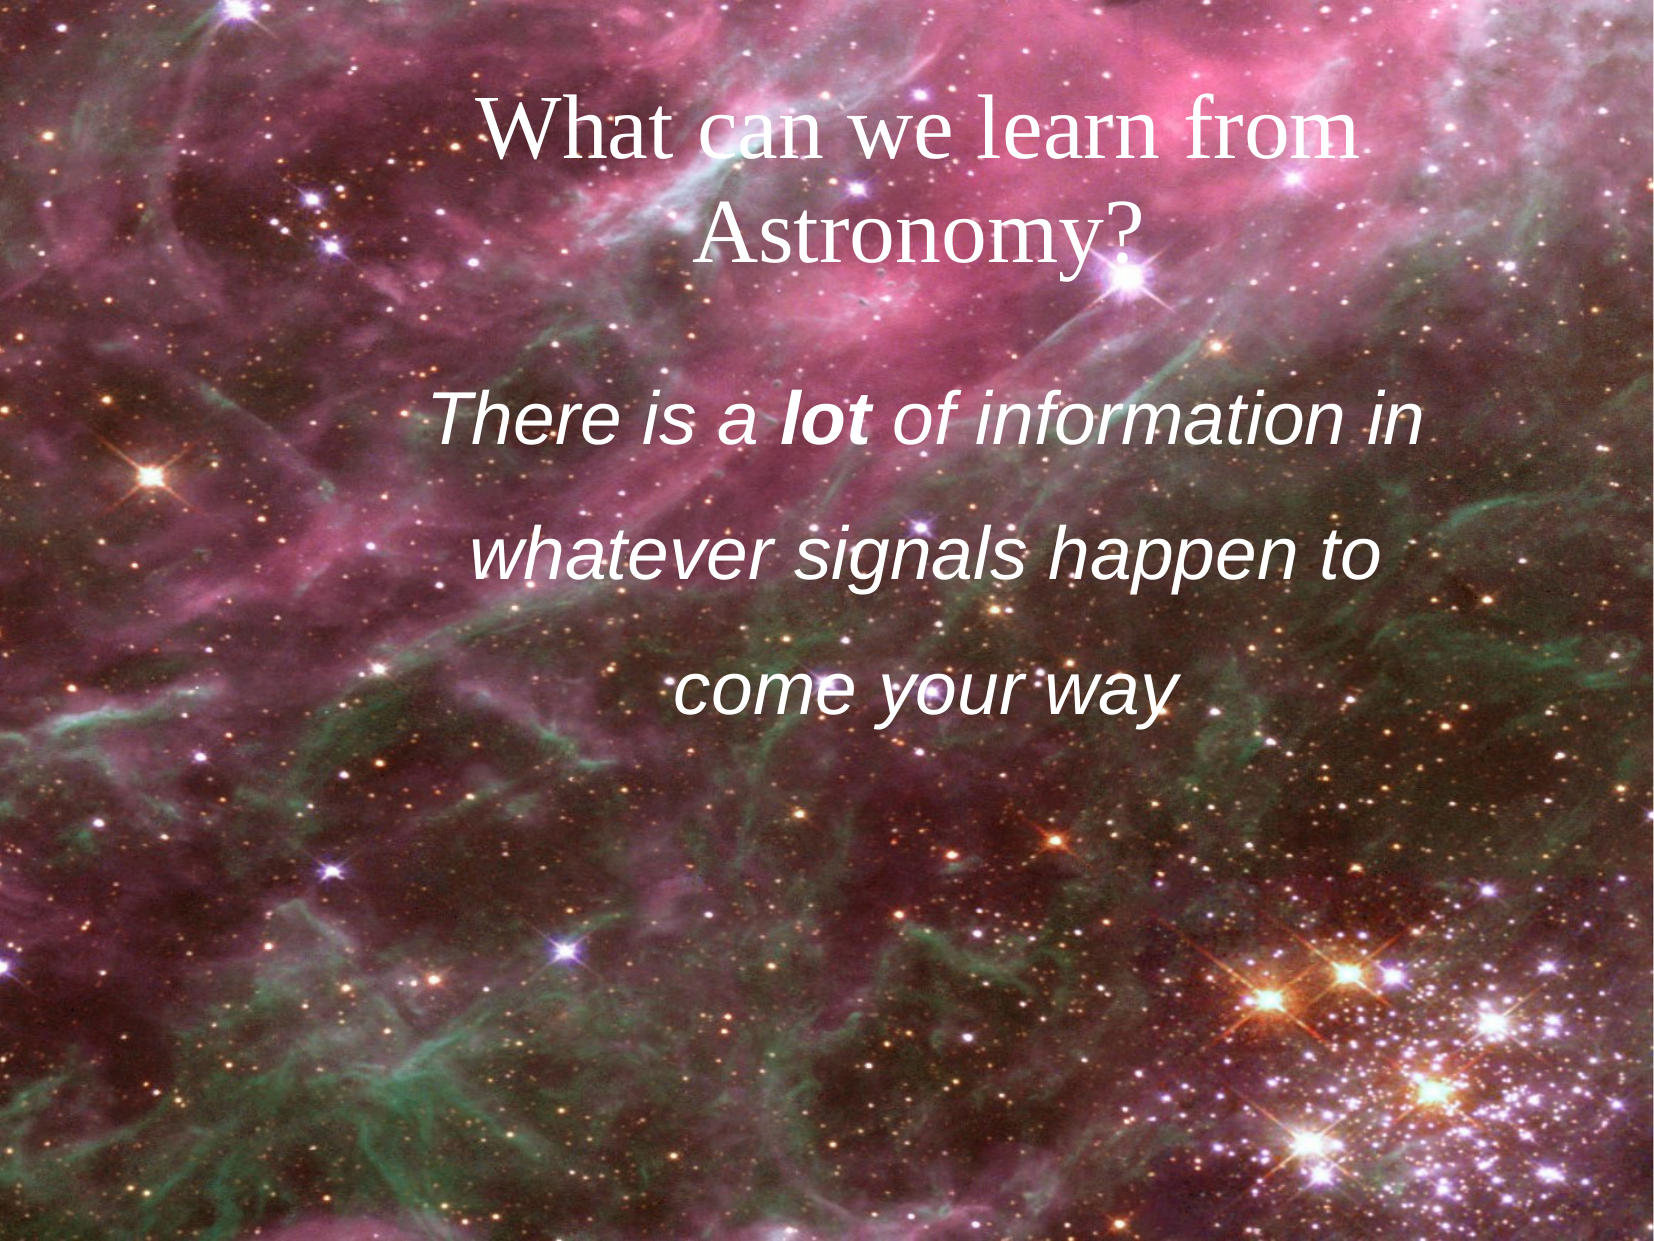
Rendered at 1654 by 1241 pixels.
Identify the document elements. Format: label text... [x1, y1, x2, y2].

picture [0, 0, 1654, 1241]
list There is a lot of information in whatever signals happen to come your way [375, 255, 1541, 1051]
title What can we learn from Astronomy? [255, 75, 1584, 284]
